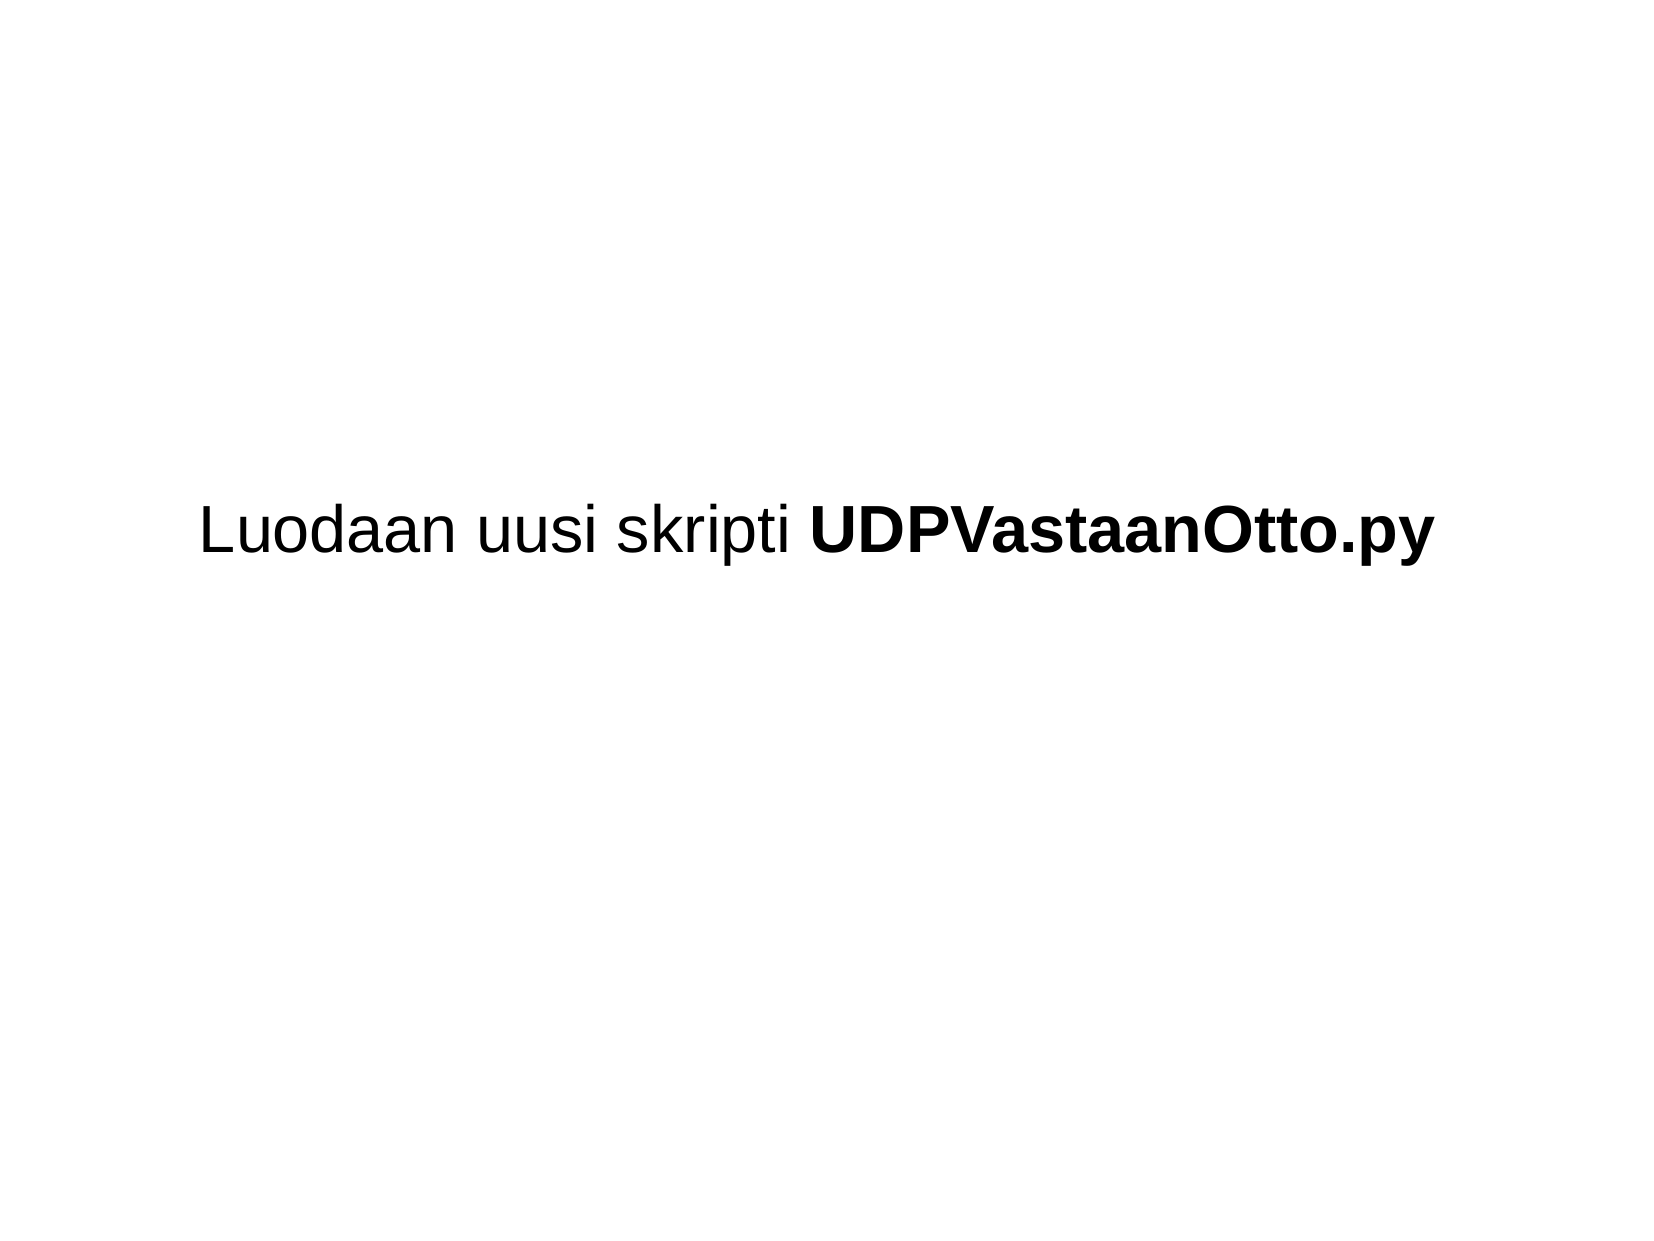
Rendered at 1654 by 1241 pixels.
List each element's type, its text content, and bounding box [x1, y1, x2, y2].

subtitle Luodaan uusi skripti UDPVastaanOtto.py [82, 49, 1571, 1010]
